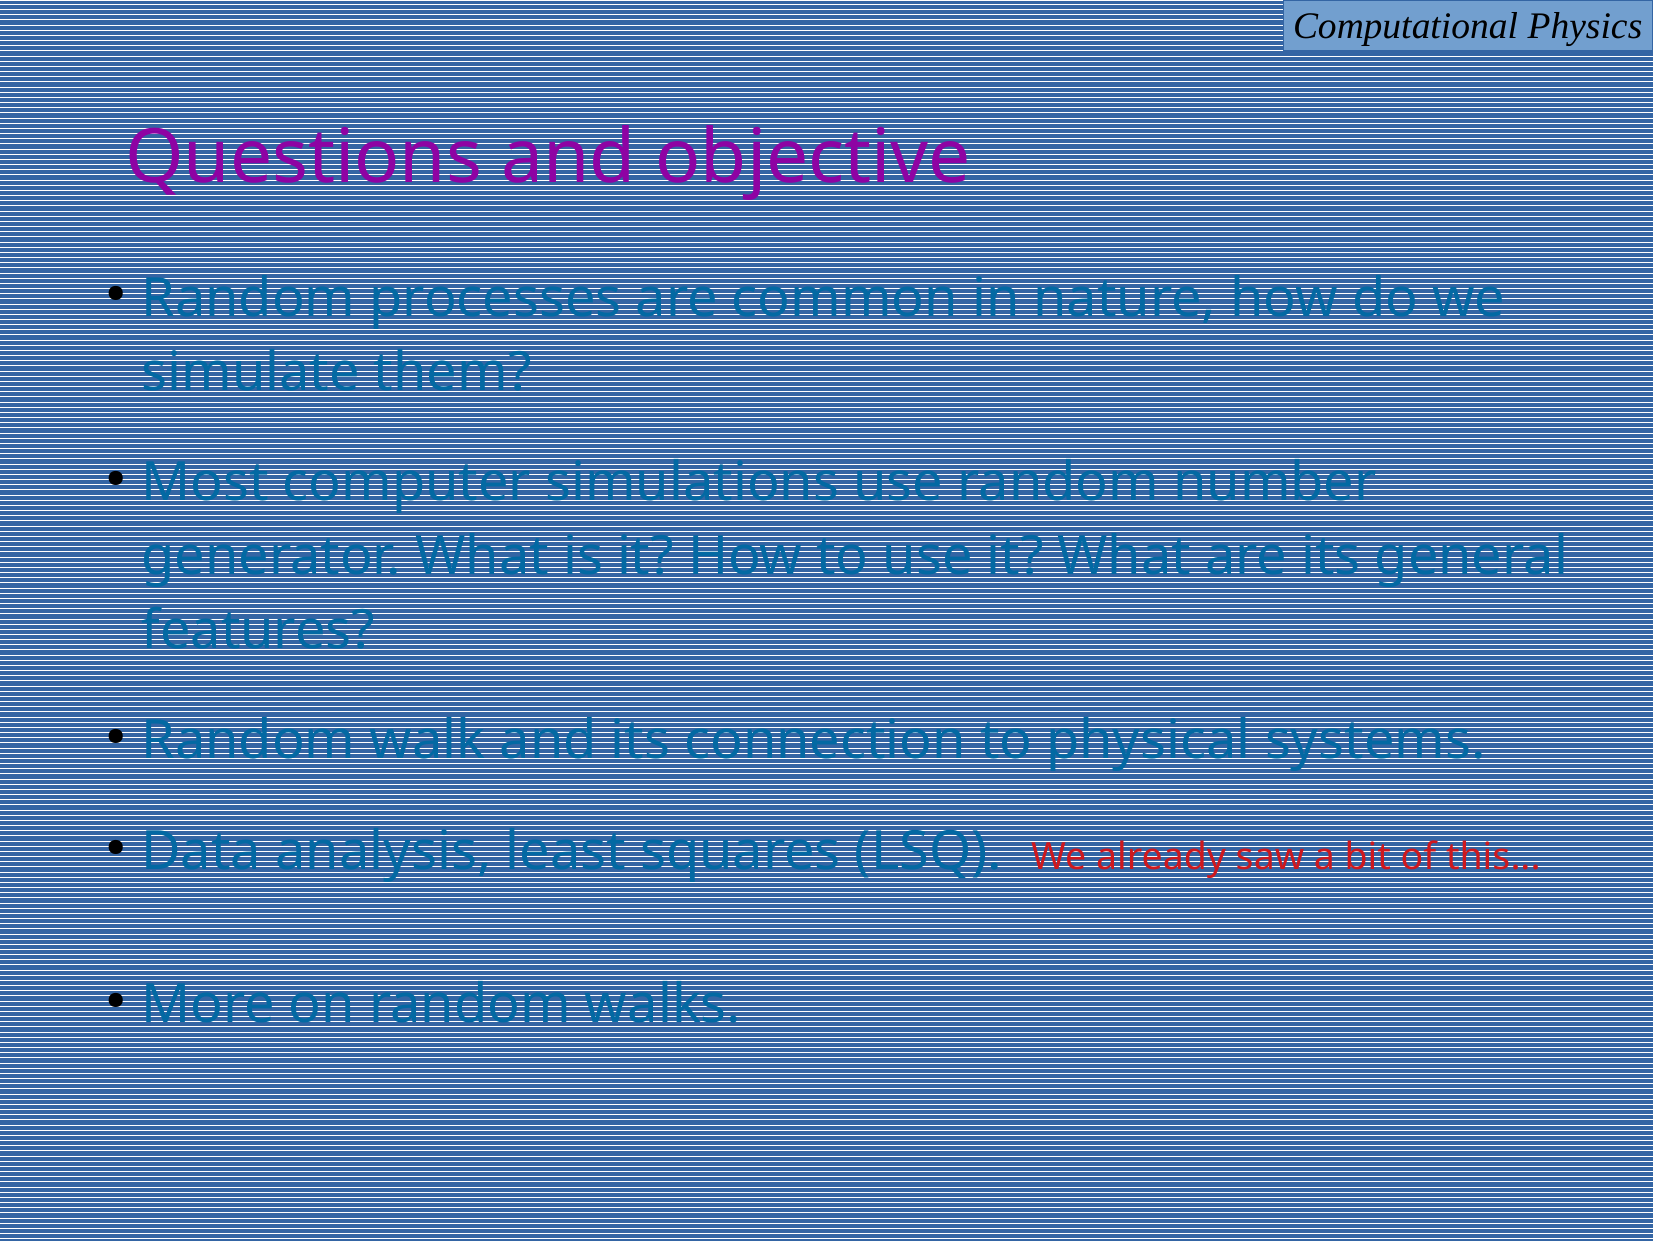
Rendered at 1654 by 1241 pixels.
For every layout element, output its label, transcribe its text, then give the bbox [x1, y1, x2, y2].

text_box Random processes are common in nature, how do we simulate them? Most computer simulations use random number generator. What is it? How to use it? What are its general features? Random walk and its connection to physical systems. Data analysis, least squares (LSQ). We already saw a bit of this... More on random walks. [91, 250, 1588, 988]
text_box Questions and objective [110, 94, 961, 194]
